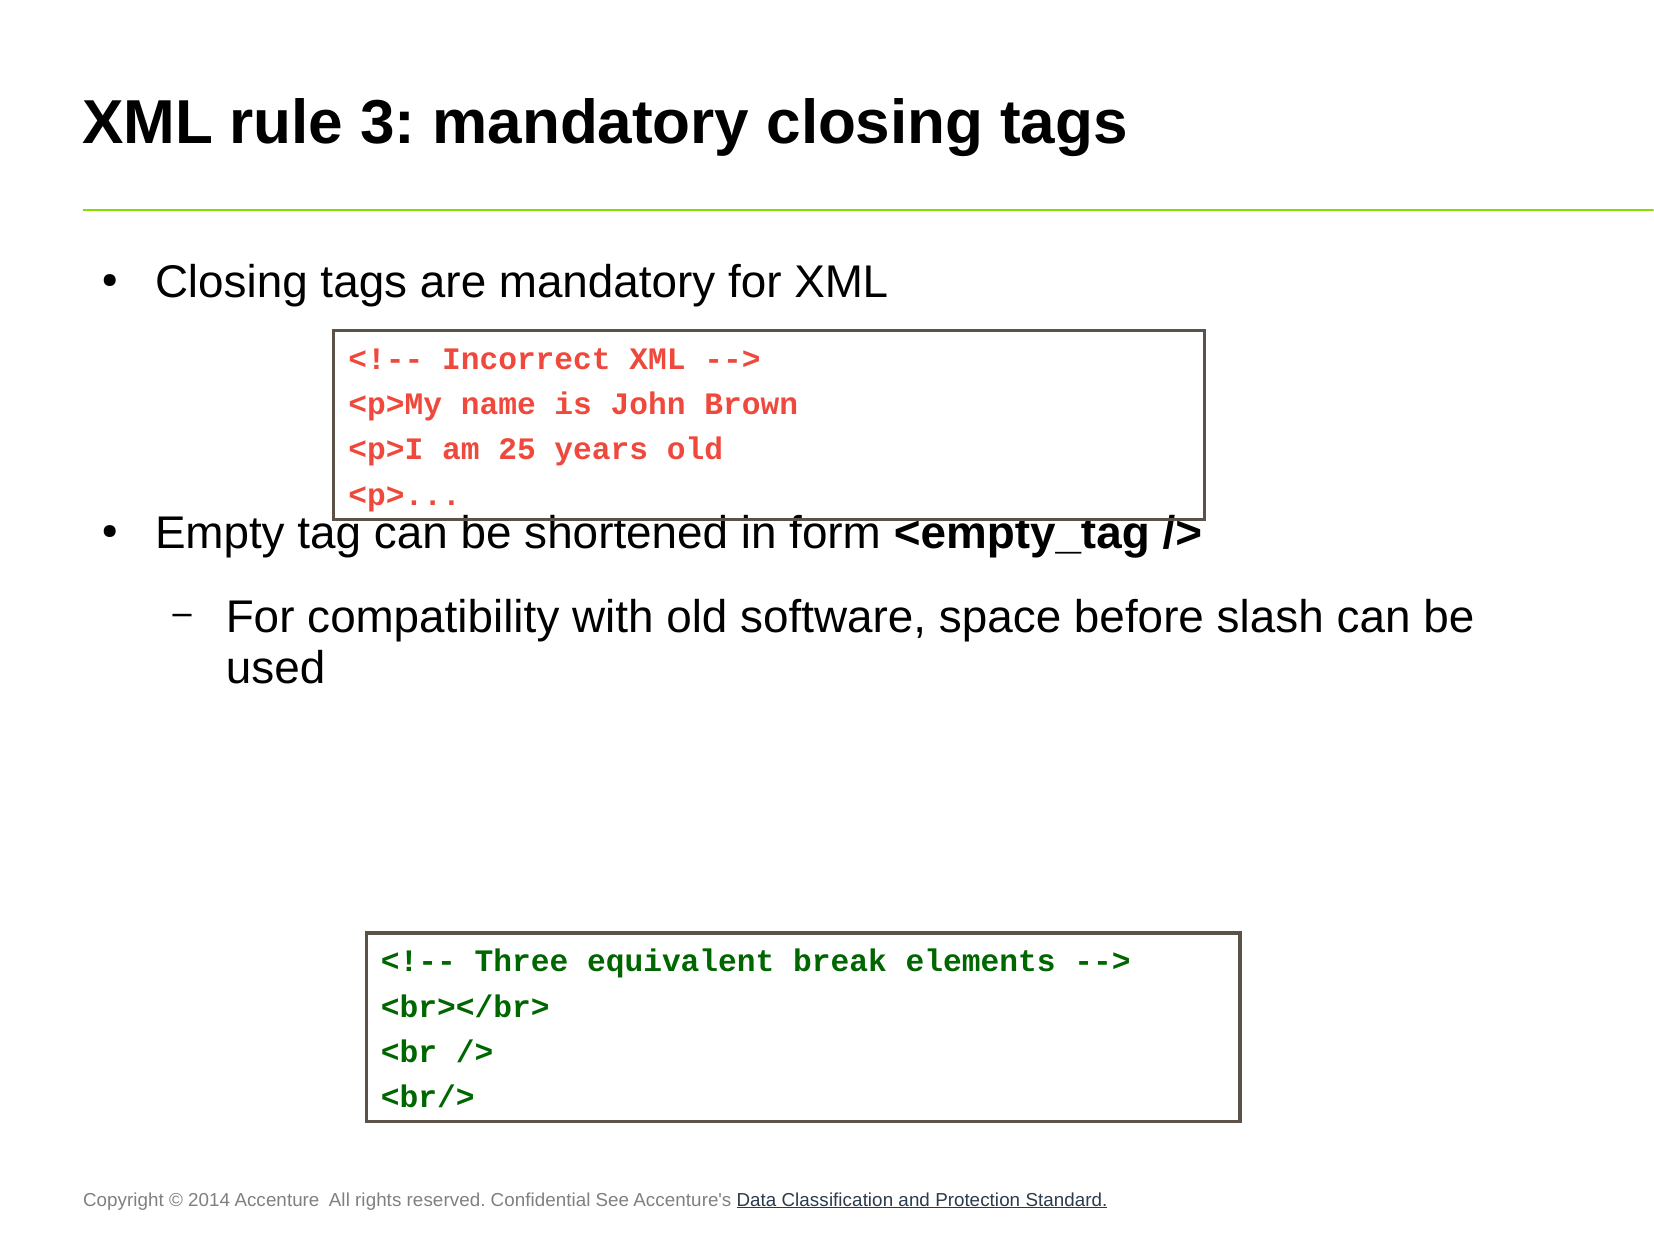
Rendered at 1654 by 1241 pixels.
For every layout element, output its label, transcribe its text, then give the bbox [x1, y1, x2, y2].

title XML rule 3: mandatory closing tags [82, 12, 1571, 232]
text_box <!-- Three equivalent break elements --> <br></br> <br /> <br/> [366, 933, 1241, 1122]
list Closing tags are mandatory for XML Empty tag can be shortened in form <empty_tag /> For compatibility with old software, space before slash can be used [84, 255, 1573, 1166]
text_box <!-- Incorrect XML --> <p>My name is John Brown <p>I am 25 years old <p>... [333, 330, 1205, 520]
